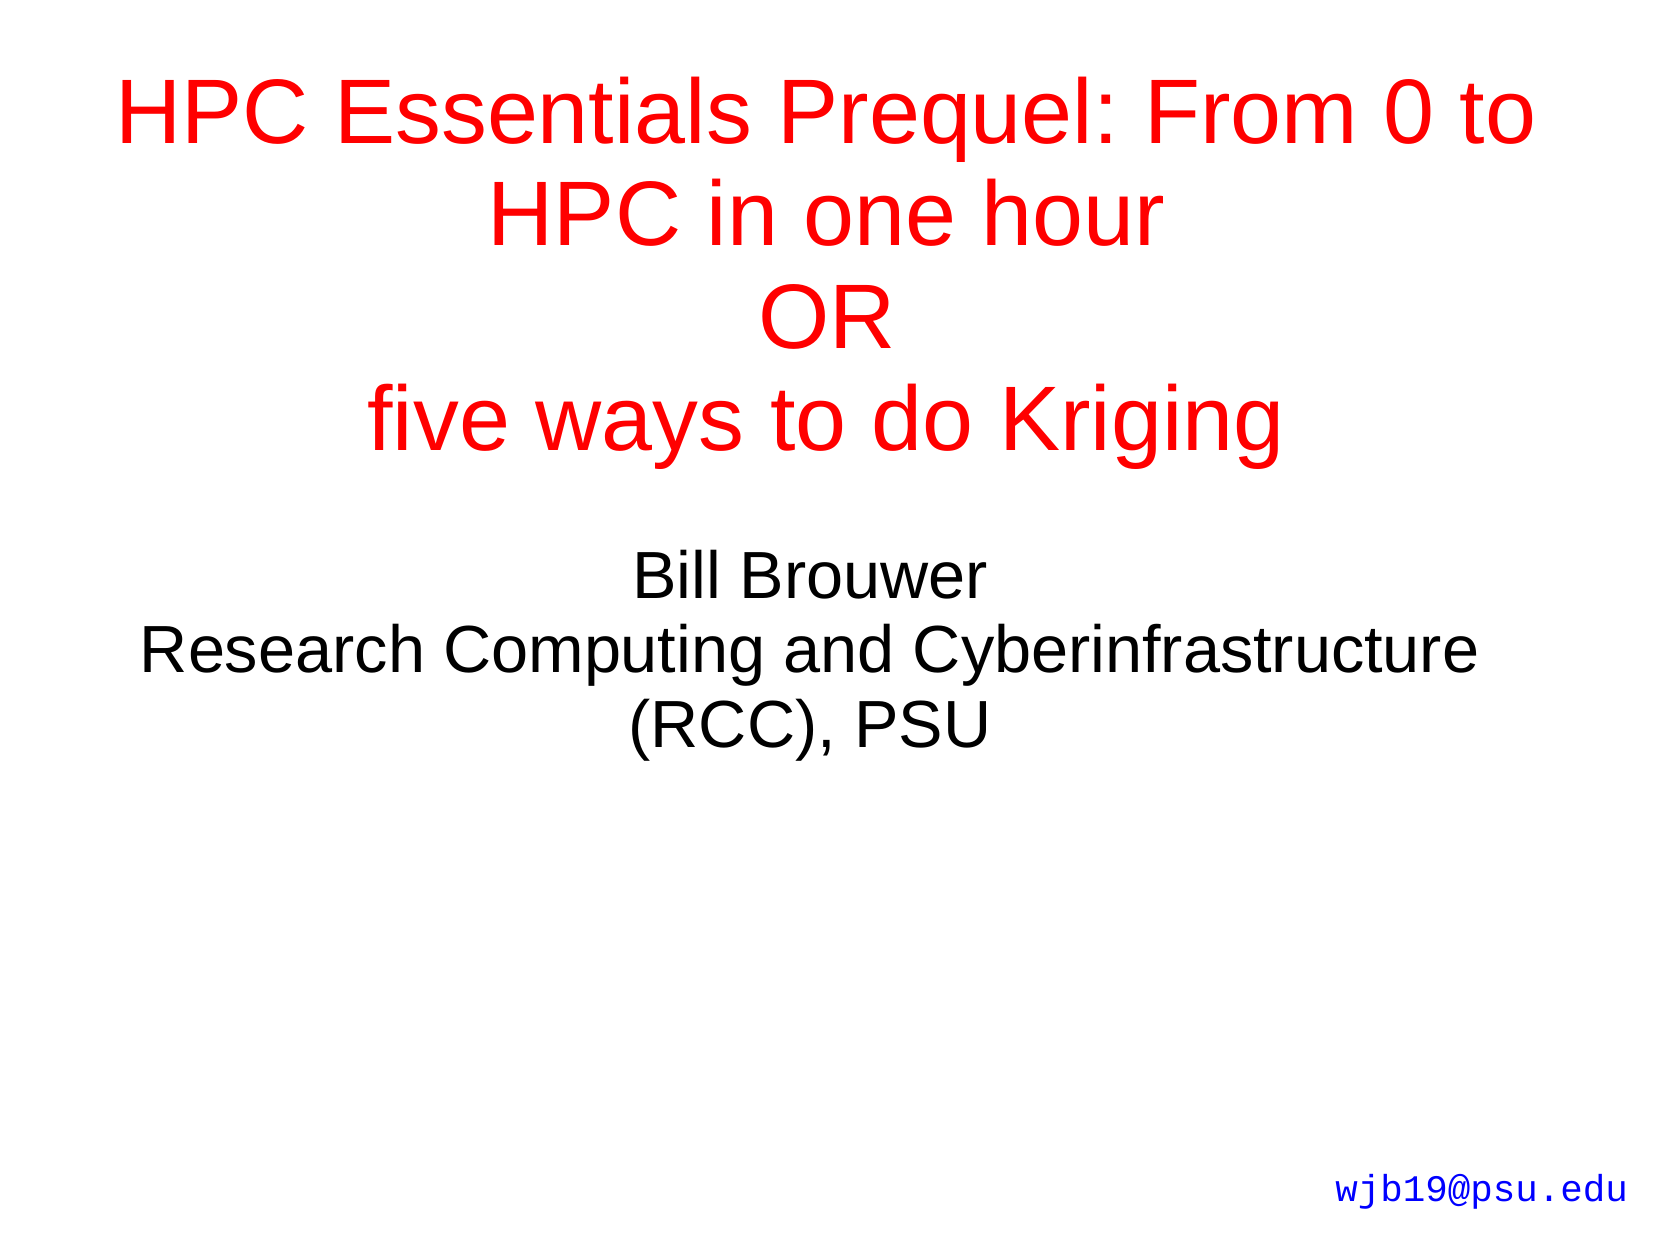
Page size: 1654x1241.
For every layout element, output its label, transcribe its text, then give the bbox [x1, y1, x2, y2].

text_box wjb19@psu.edu [1320, 1162, 1643, 1220]
title HPC Essentials Prequel: From 0 to HPC in one hour OR five ways to do Kriging [82, 60, 1571, 471]
subtitle Bill Brouwer Research Computing and Cyberinfrastructure (RCC), PSU [82, 290, 1538, 1010]
